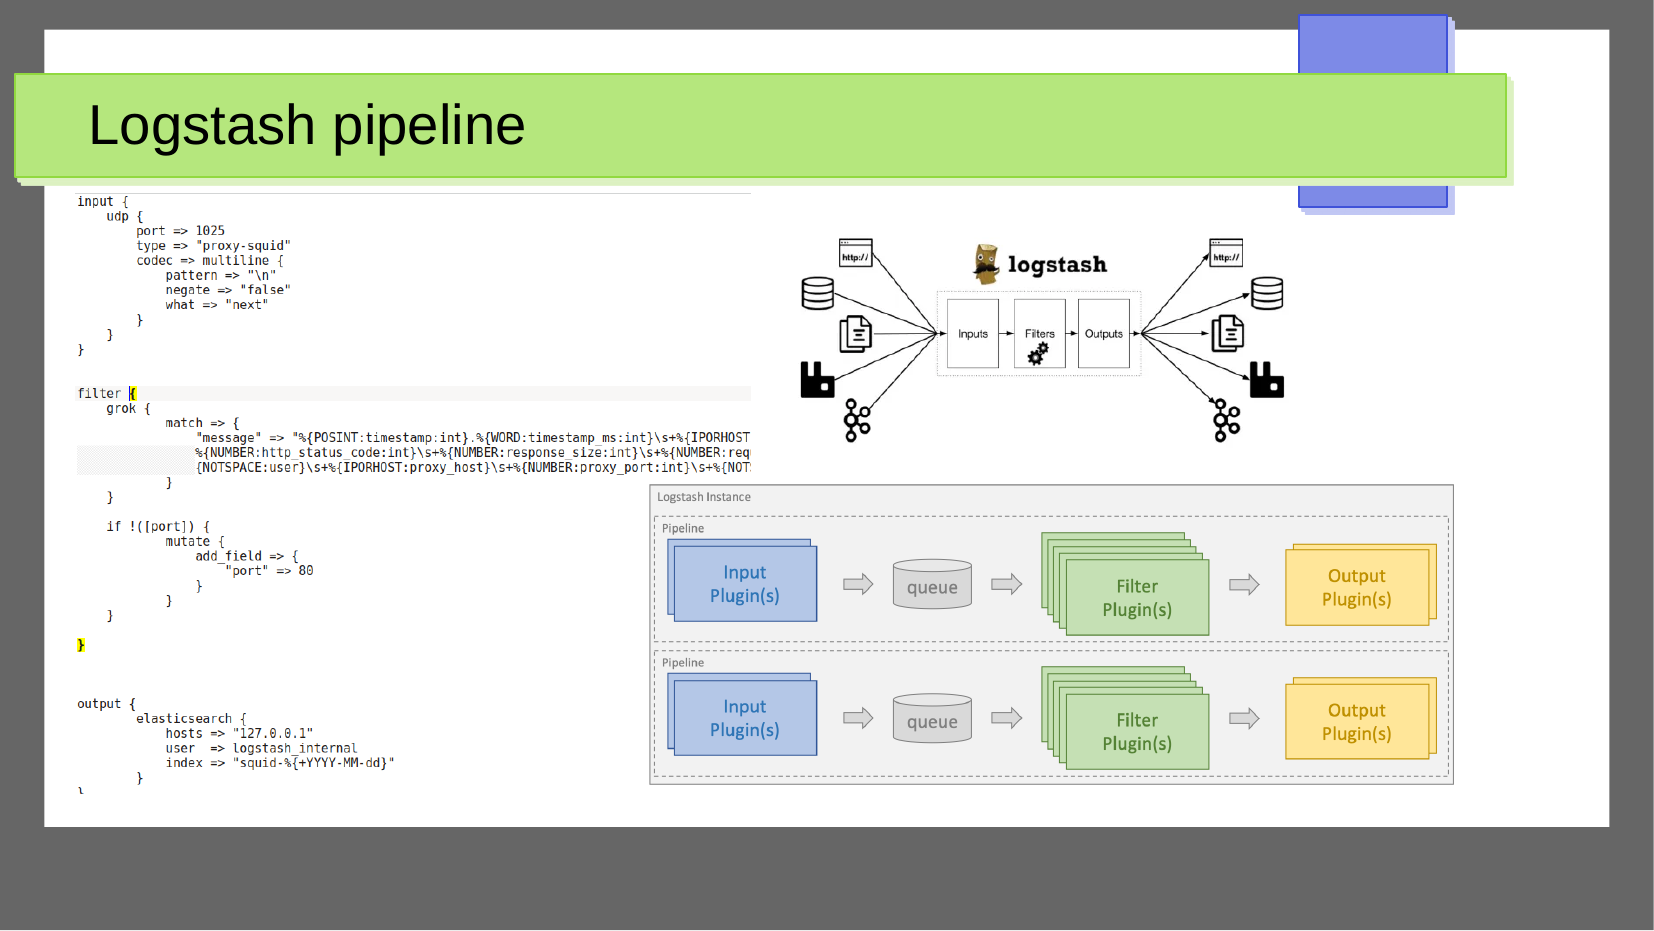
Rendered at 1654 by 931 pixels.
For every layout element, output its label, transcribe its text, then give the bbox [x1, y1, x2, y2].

picture [75, 193, 1463, 794]
picture [787, 224, 1309, 451]
title Logstash pipeline [88, 73, 1506, 178]
